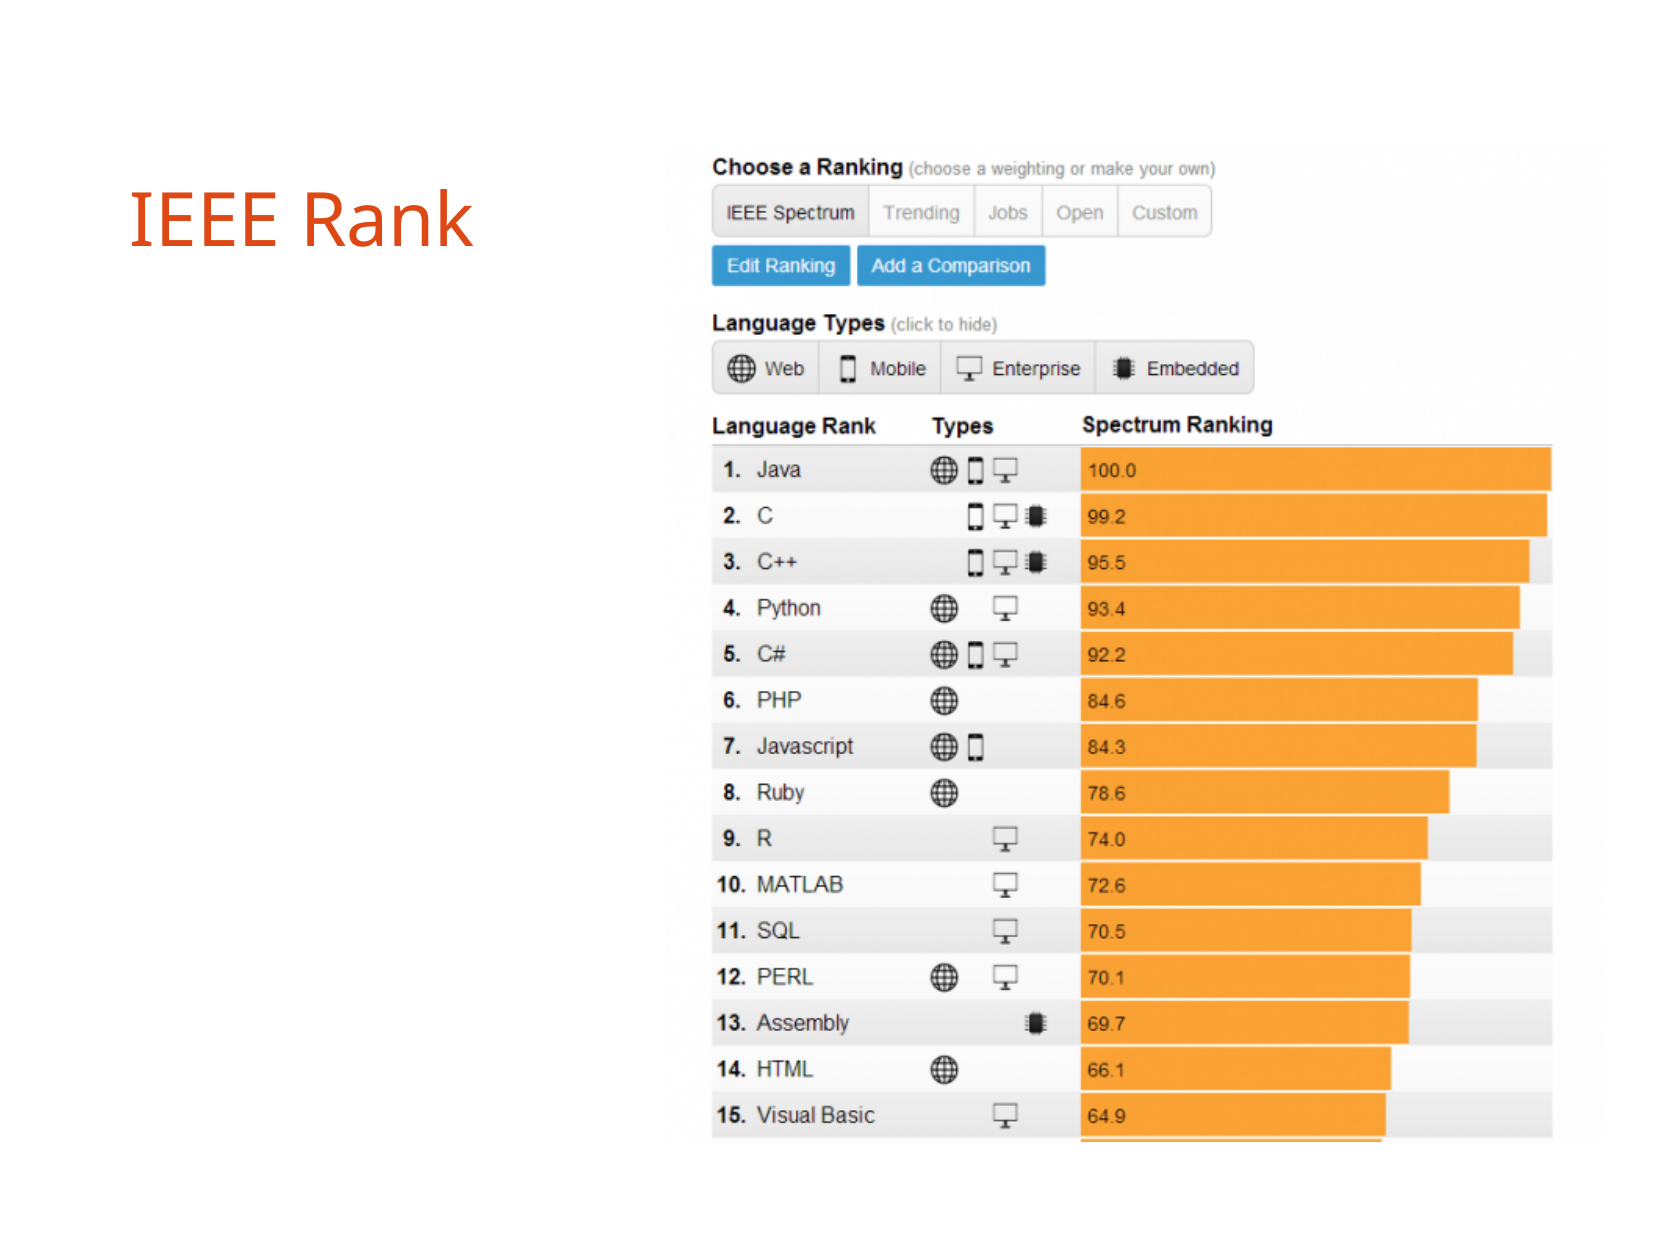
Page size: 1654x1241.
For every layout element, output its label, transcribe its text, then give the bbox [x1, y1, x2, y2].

title IEEE Rank [129, 153, 665, 281]
picture [665, 141, 1607, 1142]
